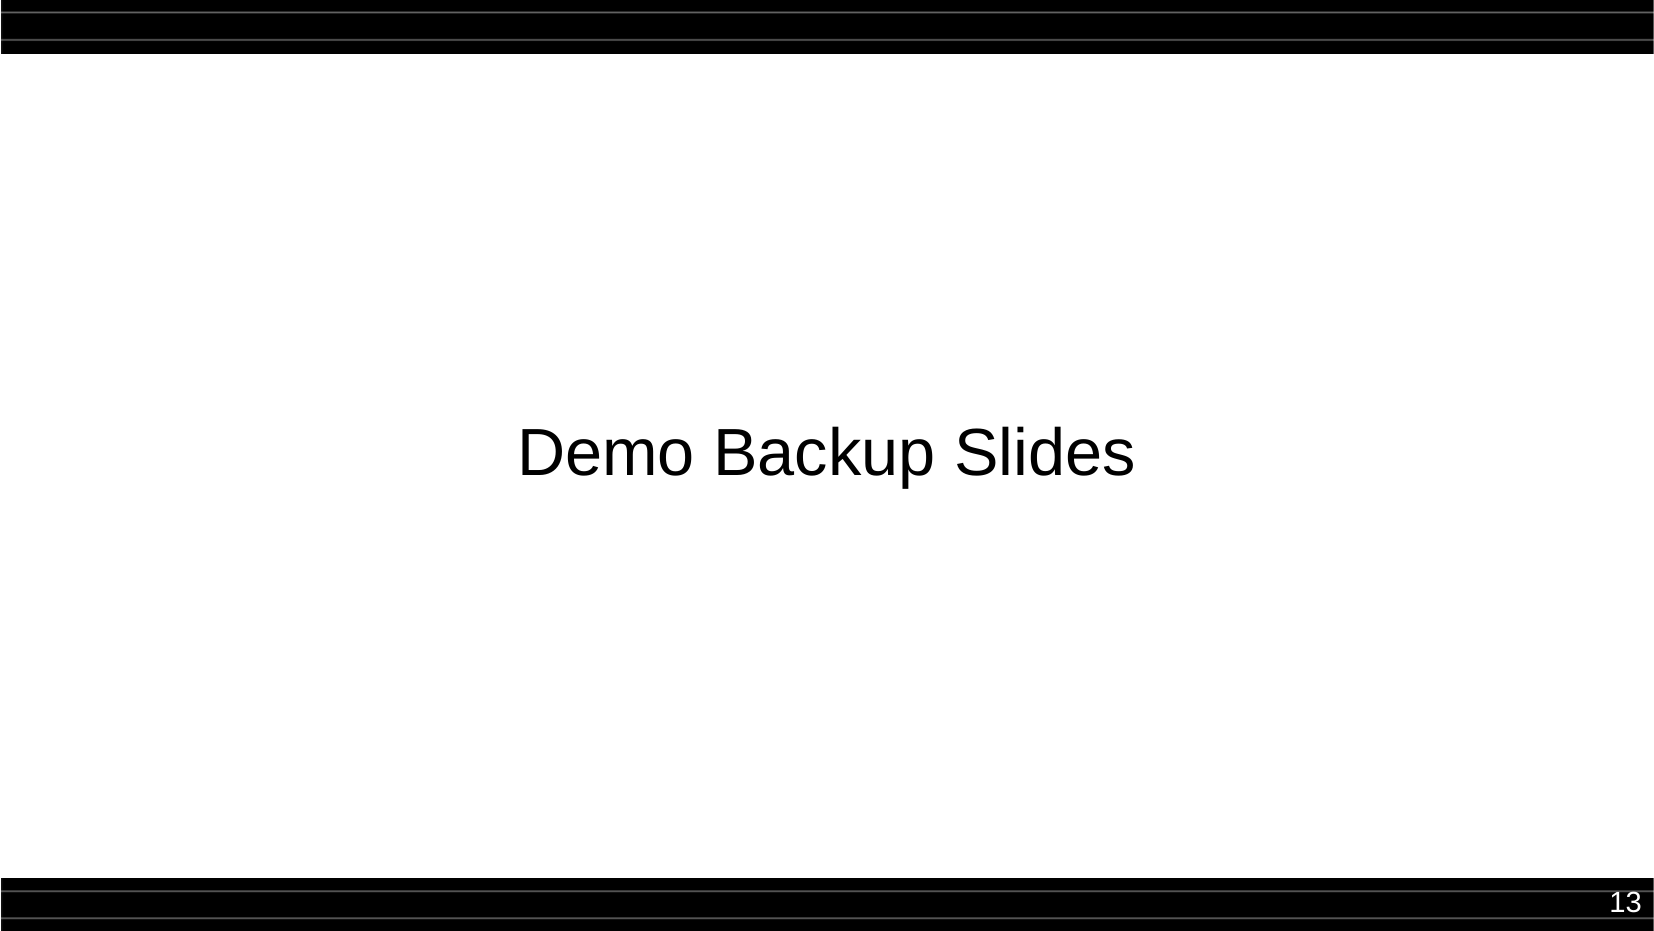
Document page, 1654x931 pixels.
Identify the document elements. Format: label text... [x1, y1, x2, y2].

picture [1, 0, 1654, 54]
subtitle Demo Backup Slides [82, 92, 1571, 813]
picture [1, 878, 1654, 931]
